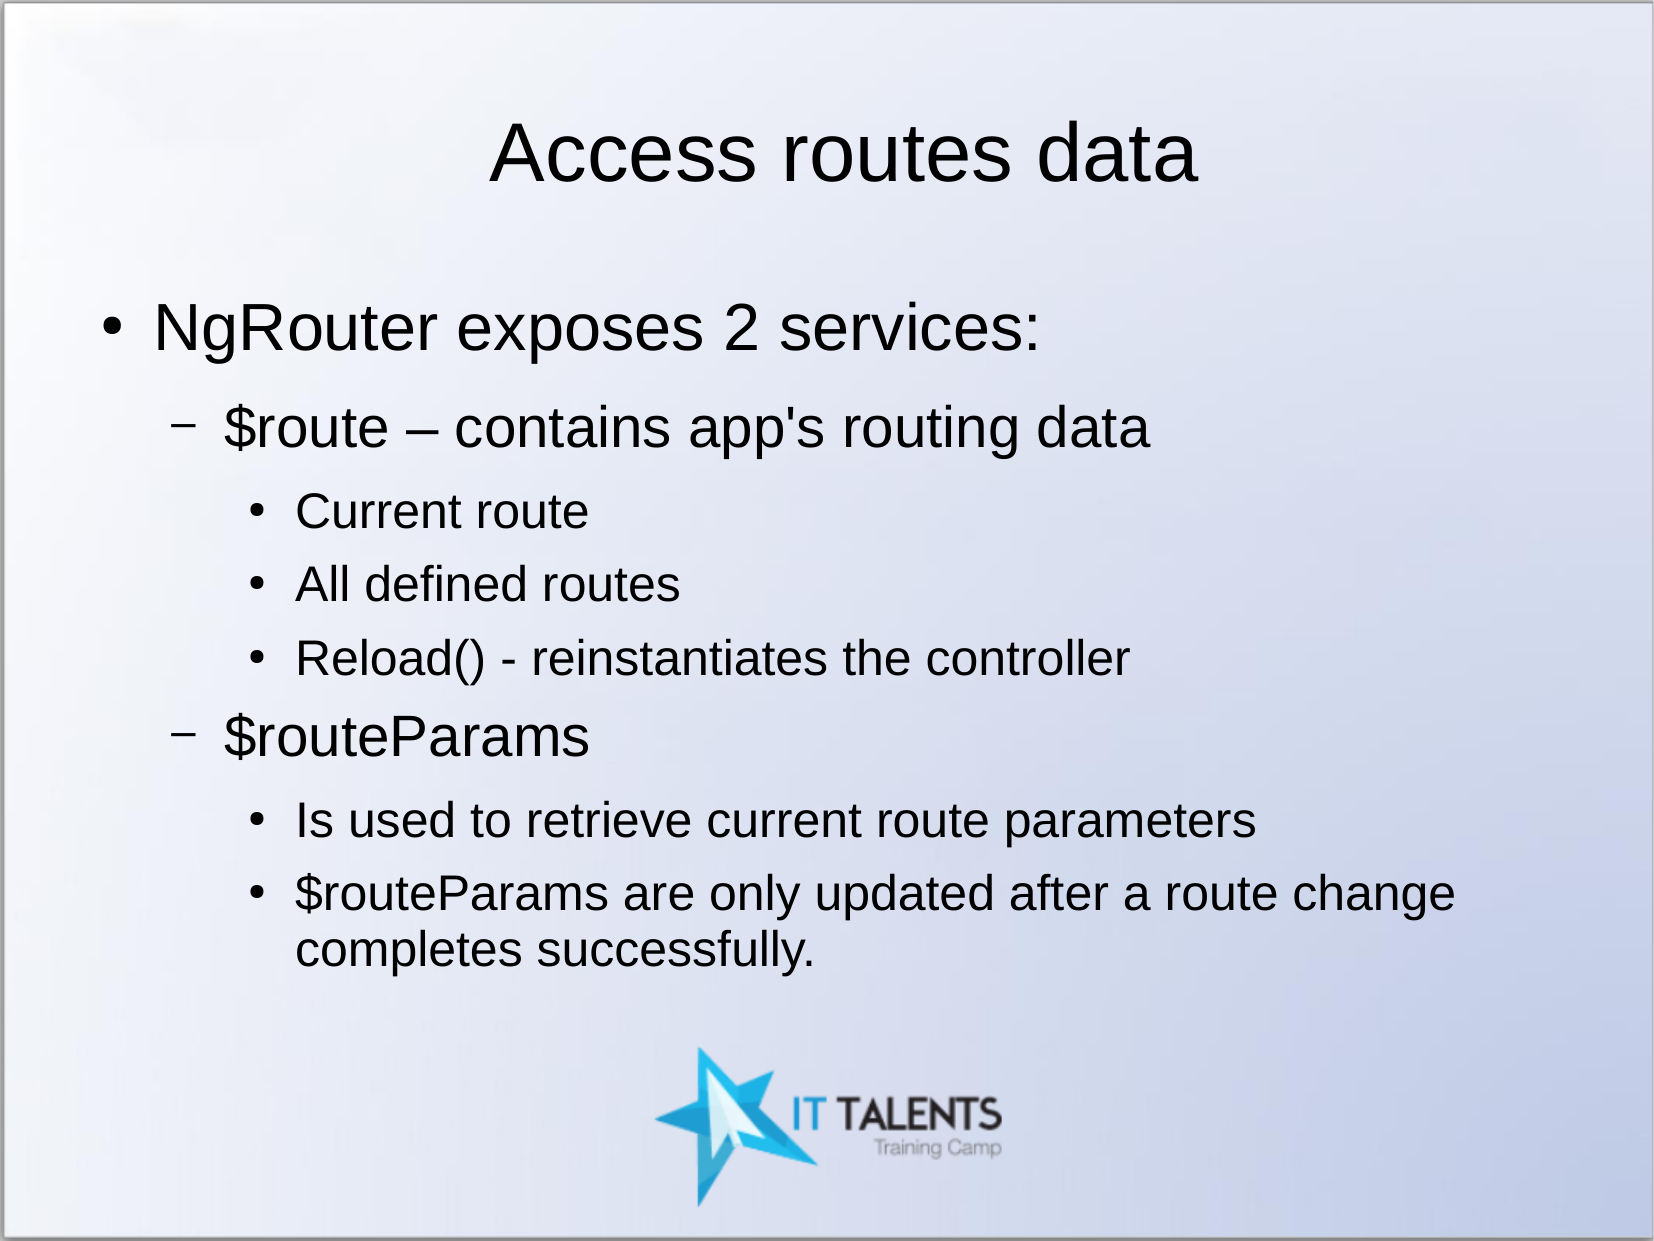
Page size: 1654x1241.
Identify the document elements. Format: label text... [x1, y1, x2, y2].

title Access routes data [82, 49, 1571, 257]
list NgRouter exposes 2 services: $route – contains app's routing data Current route All defined routes Reload() - reinstantiates the controller $routeParams Is used to retrieve current route parameters $routeParams are only updated after a route change completes successfully. [82, 290, 1571, 1010]
picture [0, 0, 1654, 1241]
